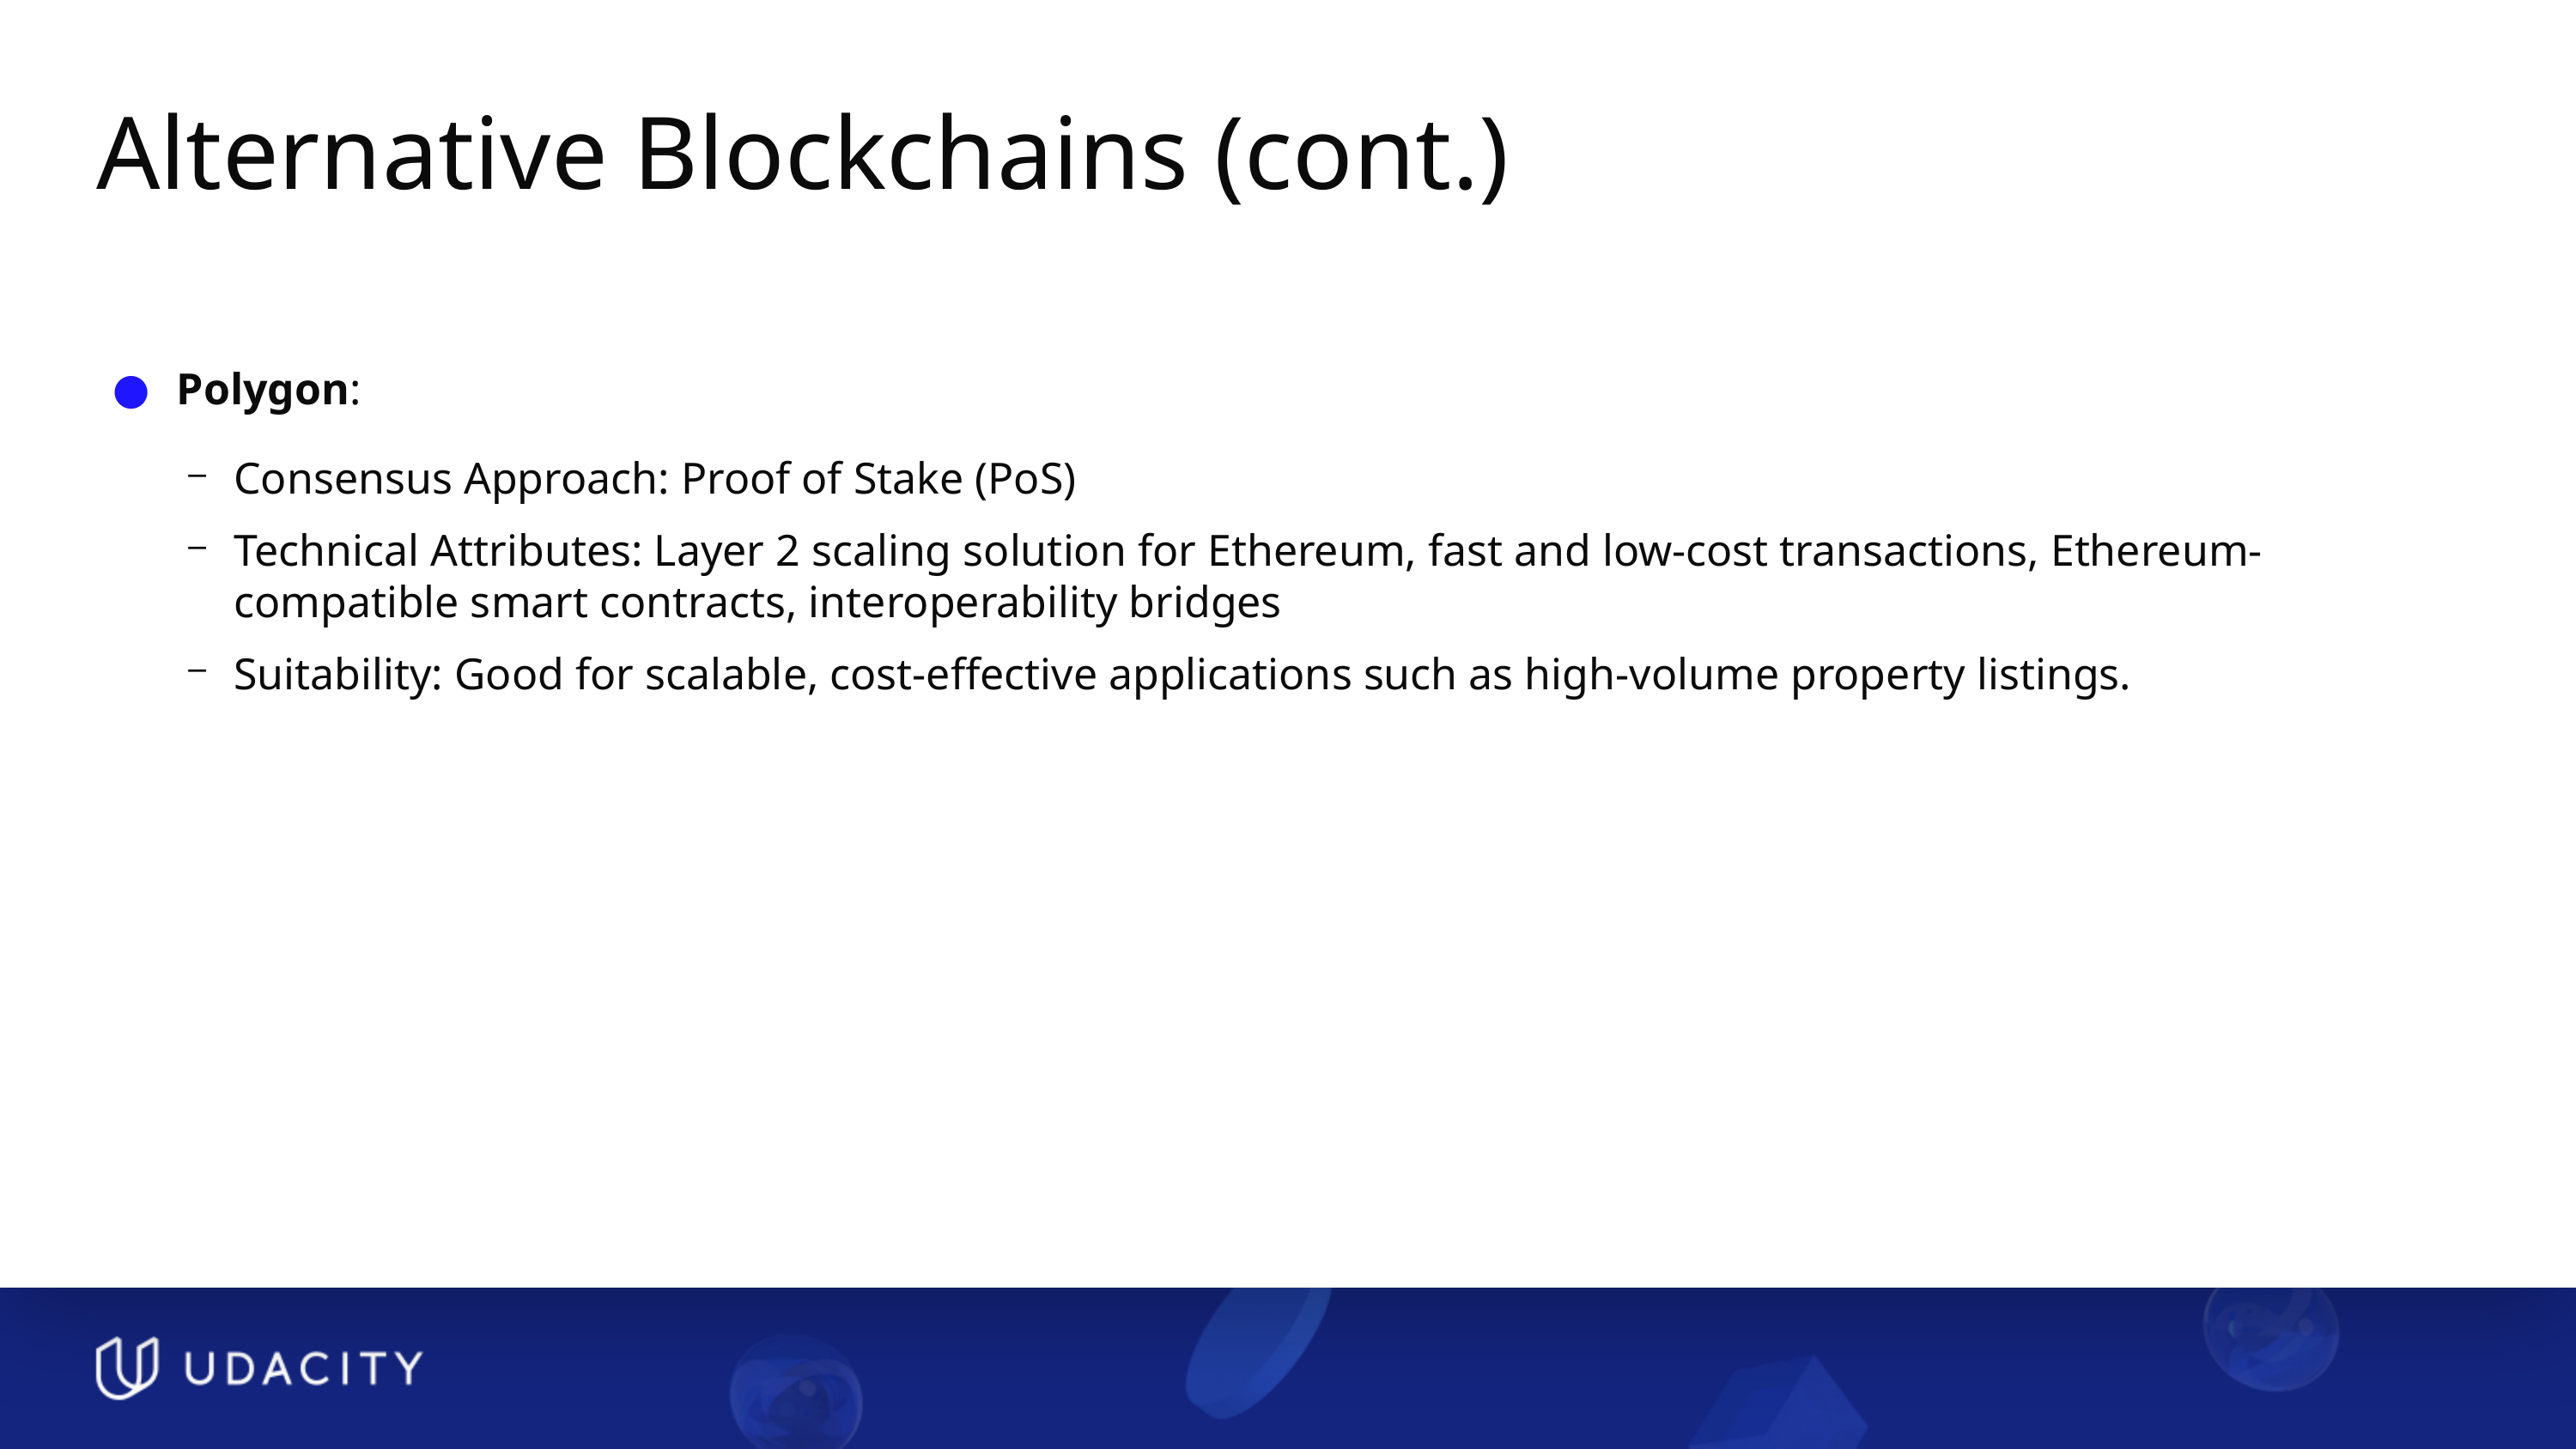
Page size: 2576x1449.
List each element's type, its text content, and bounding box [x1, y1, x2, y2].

picture [0, 1288, 2576, 1449]
title Alternative Blockchains (cont.) [96, 43, 2480, 256]
list Polygon: Consensus Approach: Proof of Stake (PoS) Technical Attributes: Layer 2 scaling solution for Ethereum, fast and low-cost transactions, Ethereum-compatible smart contracts, interoperability bridges Suitability: Good for scalable, cost-effective applications such as high-volume property listings. [112, 354, 2426, 773]
